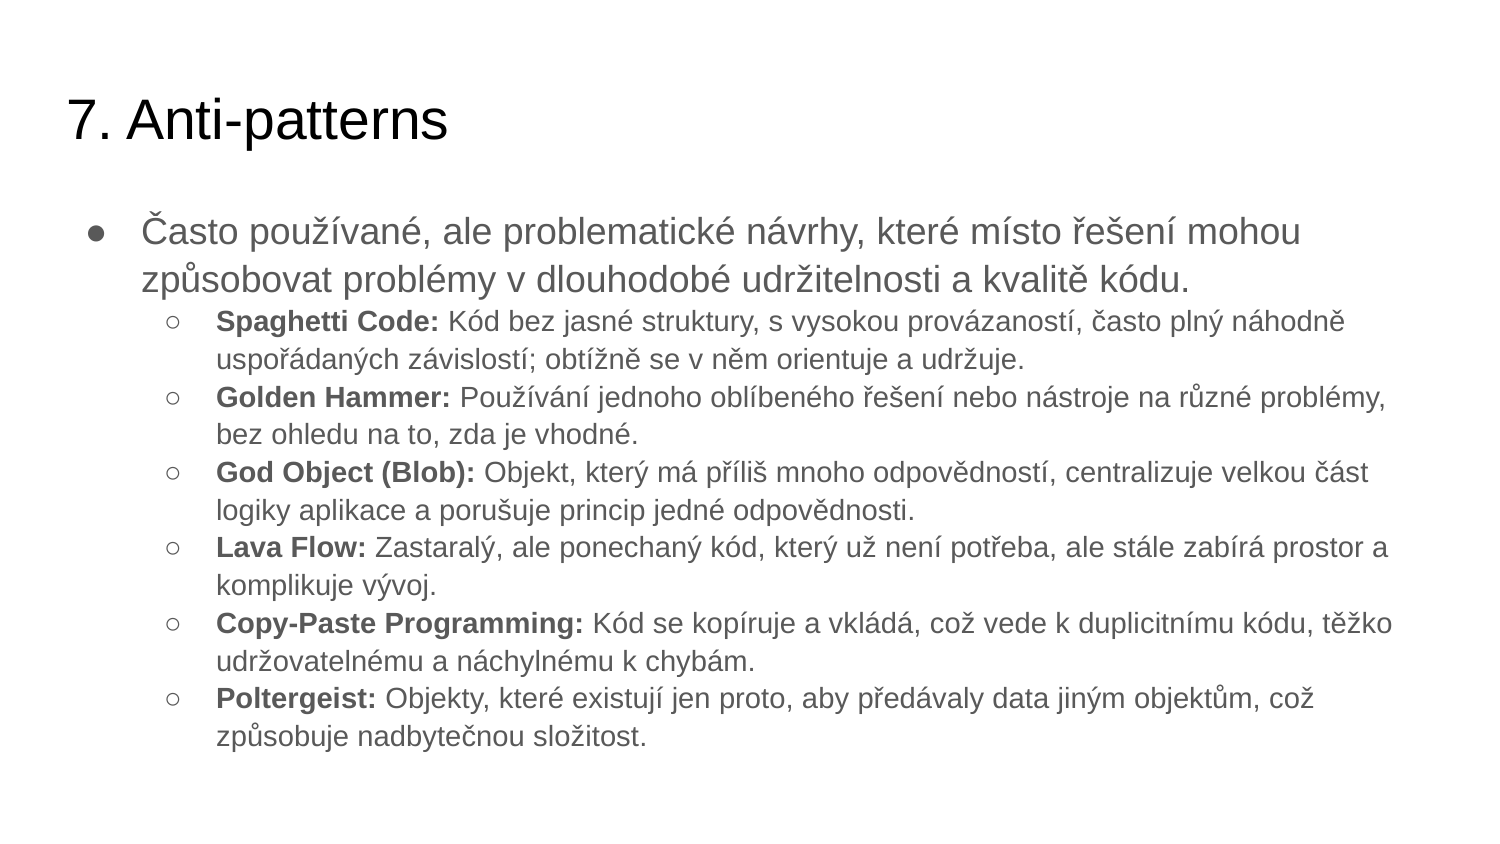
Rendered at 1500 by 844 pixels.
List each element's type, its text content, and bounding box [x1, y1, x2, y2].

title 7. Anti-patterns [51, 72, 1449, 167]
list Často používané, ale problematické návrhy, které místo řešení mohou způsobovat problémy v dlouhodobé udržitelnosti a kvalitě kódu. Spaghetti Code: Kód bez jasné struktury, s vysokou provázaností, často plný náhodně uspořádaných závislostí; obtížně se v něm orientuje a udržuje. Golden Hammer: Používání jednoho oblíbeného řešení nebo nástroje na různé problémy, bez ohledu na to, zda je vhodné. God Object (Blob): Objekt, který má příliš mnoho odpovědností, centralizuje velkou část logiky aplikace a porušuje princip jedné odpovědnosti. Lava Flow: Zastaralý, ale ponechaný kód, který už není potřeba, ale stále zabírá prostor a komplikuje vývoj. Copy-Paste Programming: Kód se kopíruje a vkládá, což vede k duplicitnímu kódu, těžko udržovatelnému a náchylnému k chybám. Poltergeist: Objekty, které existují jen proto, aby předávaly data jiným objektům, což způsobuje nadbytečnou složitost. [51, 189, 1449, 844]
